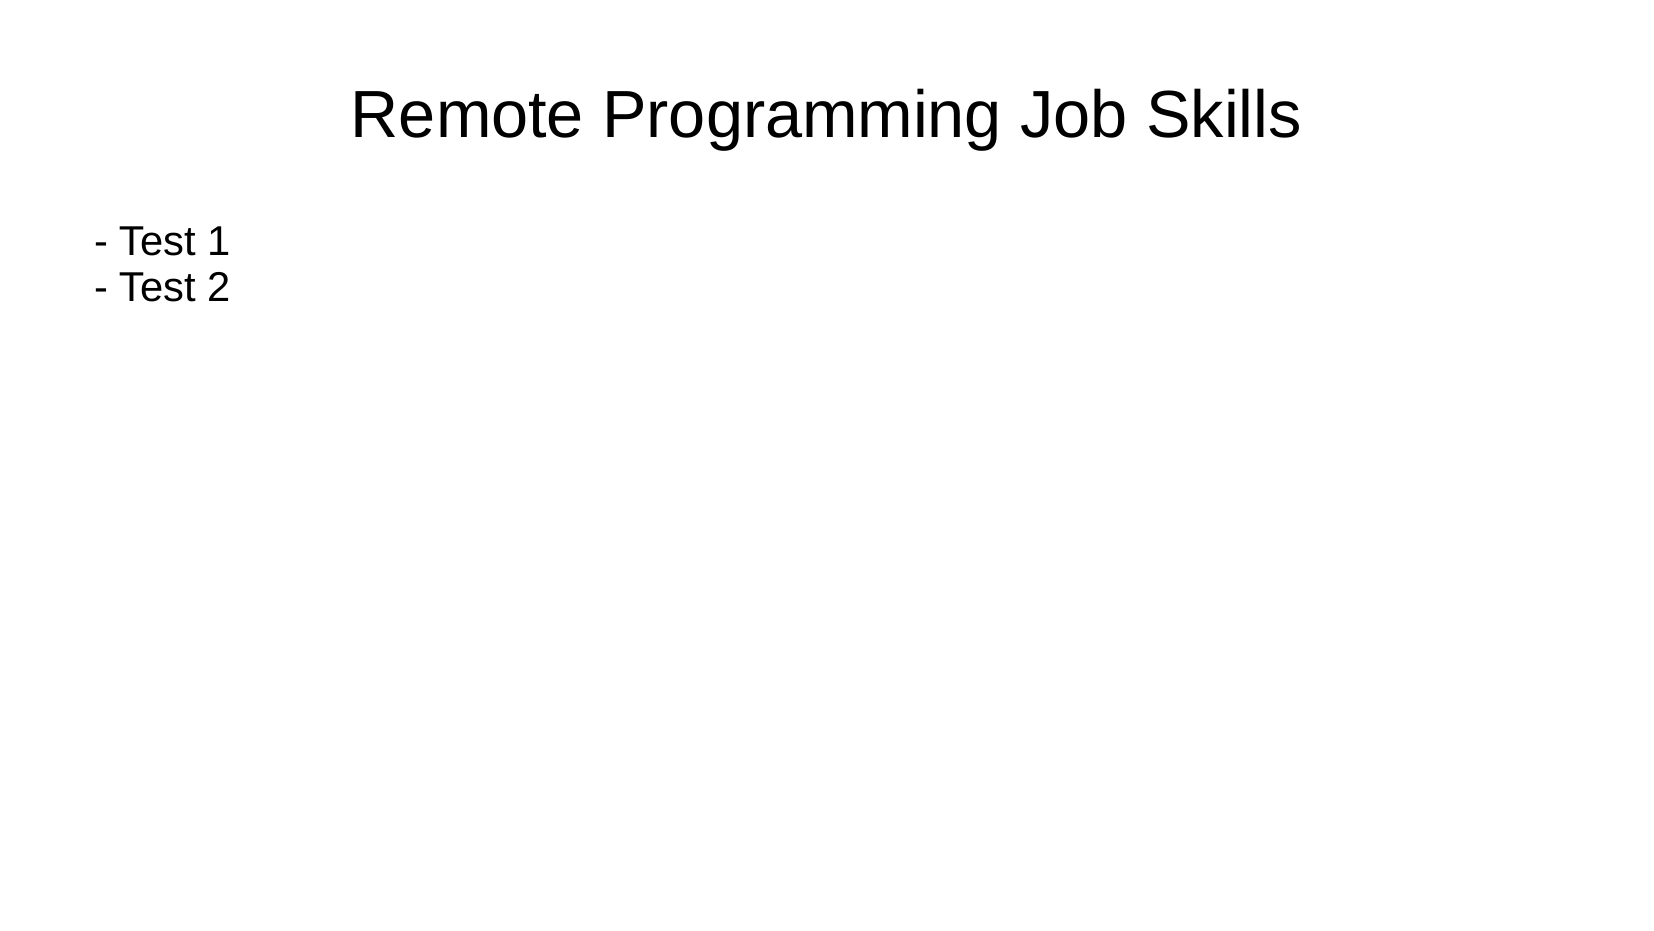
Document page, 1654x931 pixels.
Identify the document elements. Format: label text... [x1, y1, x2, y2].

title Remote Programming Job Skills [82, 37, 1571, 193]
subtitle - Test 1 - Test 2 [82, 217, 1571, 758]
